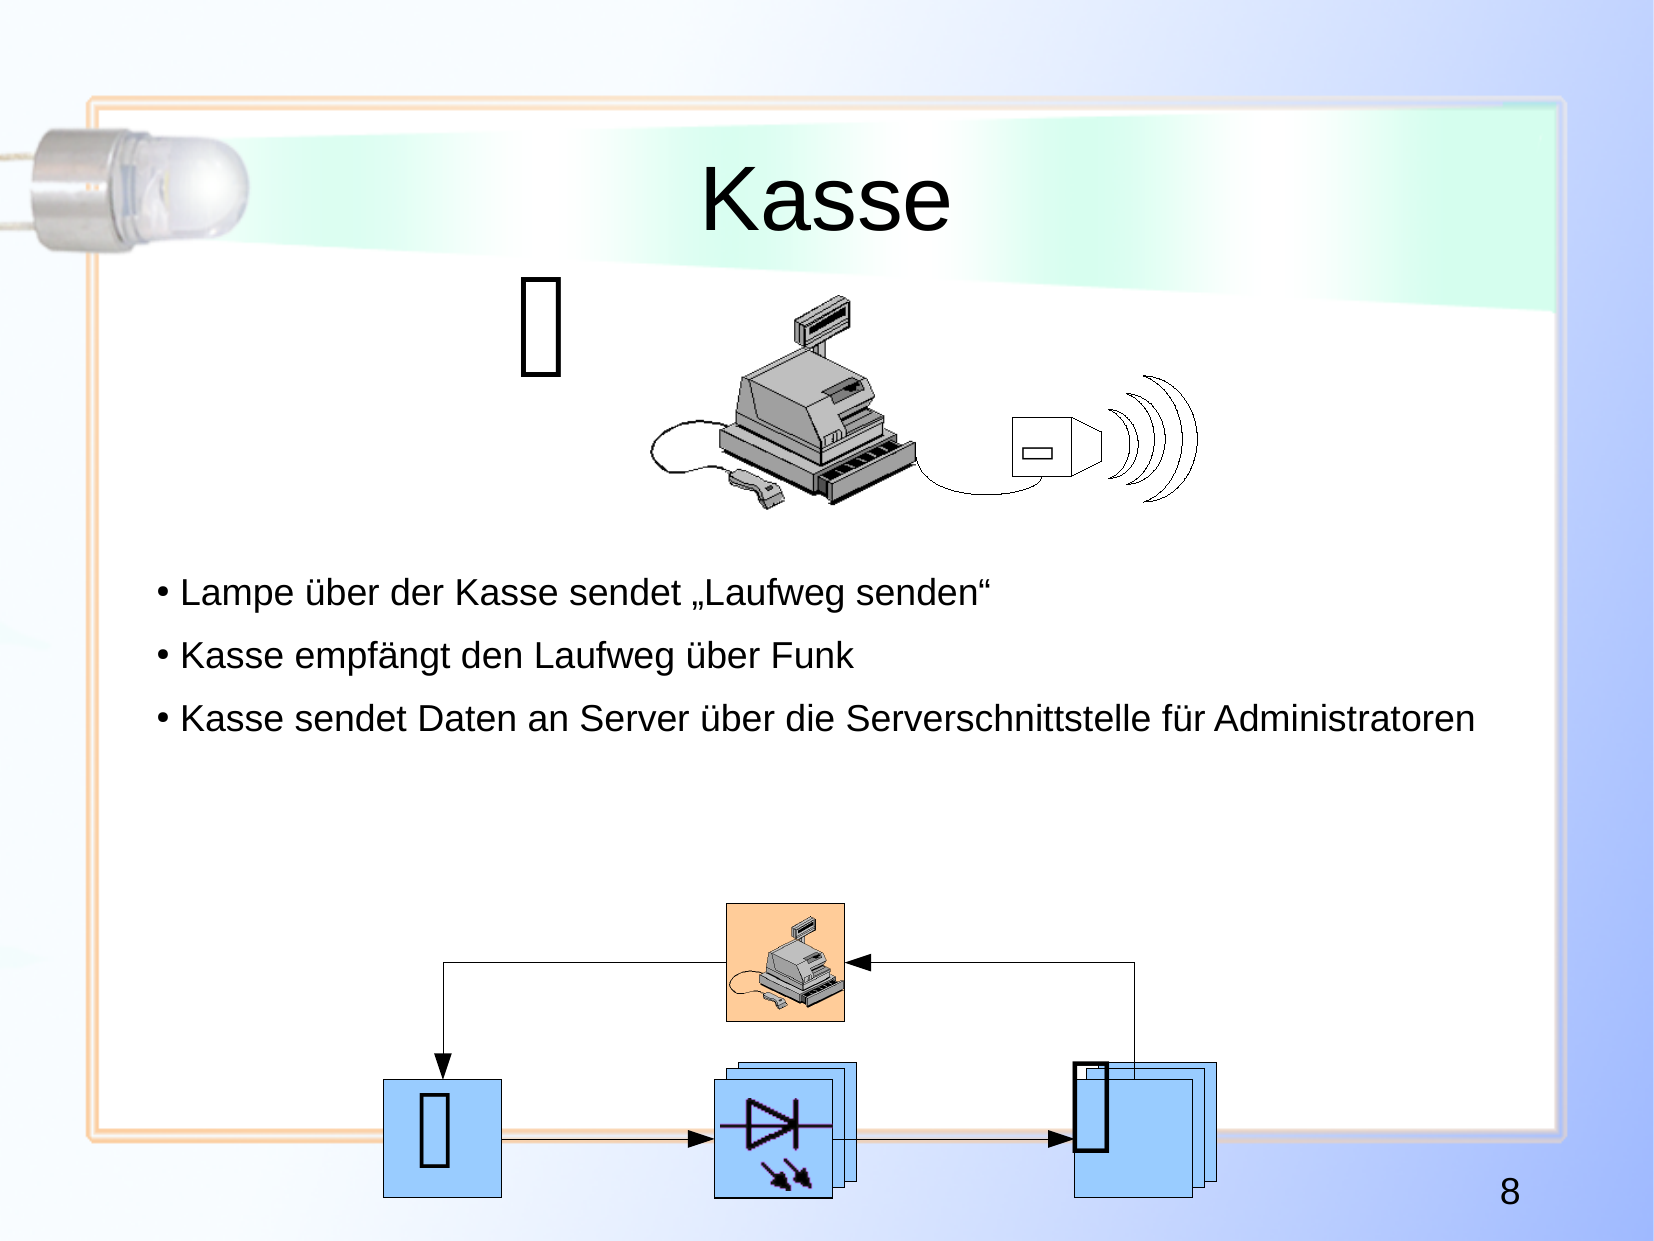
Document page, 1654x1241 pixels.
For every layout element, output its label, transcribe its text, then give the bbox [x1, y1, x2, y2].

text_box [1071, 417, 1102, 477]
text_box  [1054, 1051, 1217, 1204]
text_box Lampe über der Kasse sendet „Laufweg senden“ Kasse empfängt den Laufweg über Funk Kasse sendet Daten an Server über die Serverschnittstelle für Administratoren [141, 543, 1492, 790]
text_box  [1012, 417, 1071, 477]
text_box [1126, 393, 1166, 485]
text_box  [501, 265, 709, 443]
picture [0, 0, 1654, 1241]
text_box  [401, 1083, 520, 1211]
title Kasse [82, 102, 1571, 296]
text_box [833, 1140, 857, 1188]
text_box <Nummer> [1485, 1163, 1654, 1235]
text_box [1143, 375, 1198, 503]
text_box [1108, 409, 1139, 479]
text_box [714, 1062, 857, 1199]
text_box [726, 903, 845, 1022]
text_box [383, 1079, 502, 1198]
